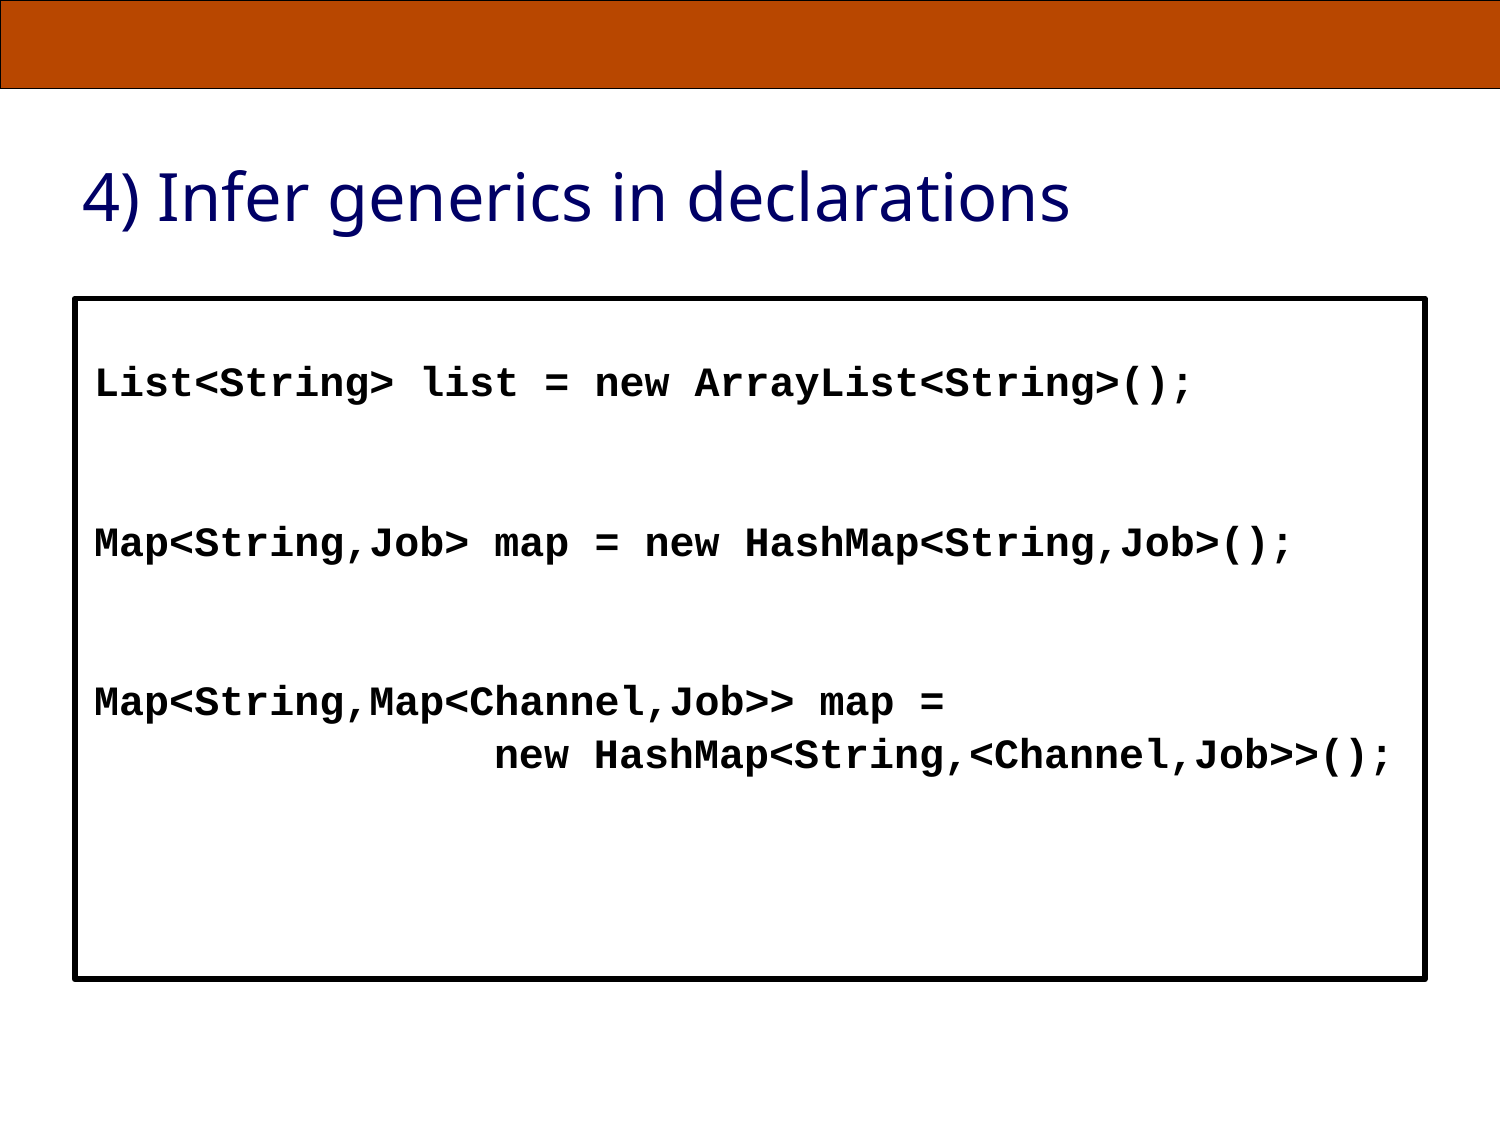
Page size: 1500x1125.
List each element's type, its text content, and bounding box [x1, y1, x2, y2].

list List<String> list = new ArrayList<String>(); Map<String,Job> map = new HashMap<String,Job>(); Map<String,Map<Channel,Job>> map = new HashMap<String,<Channel,Job>>(); [75, 298, 1425, 980]
title 4) Infer generics in declarations [74, 105, 1423, 249]
